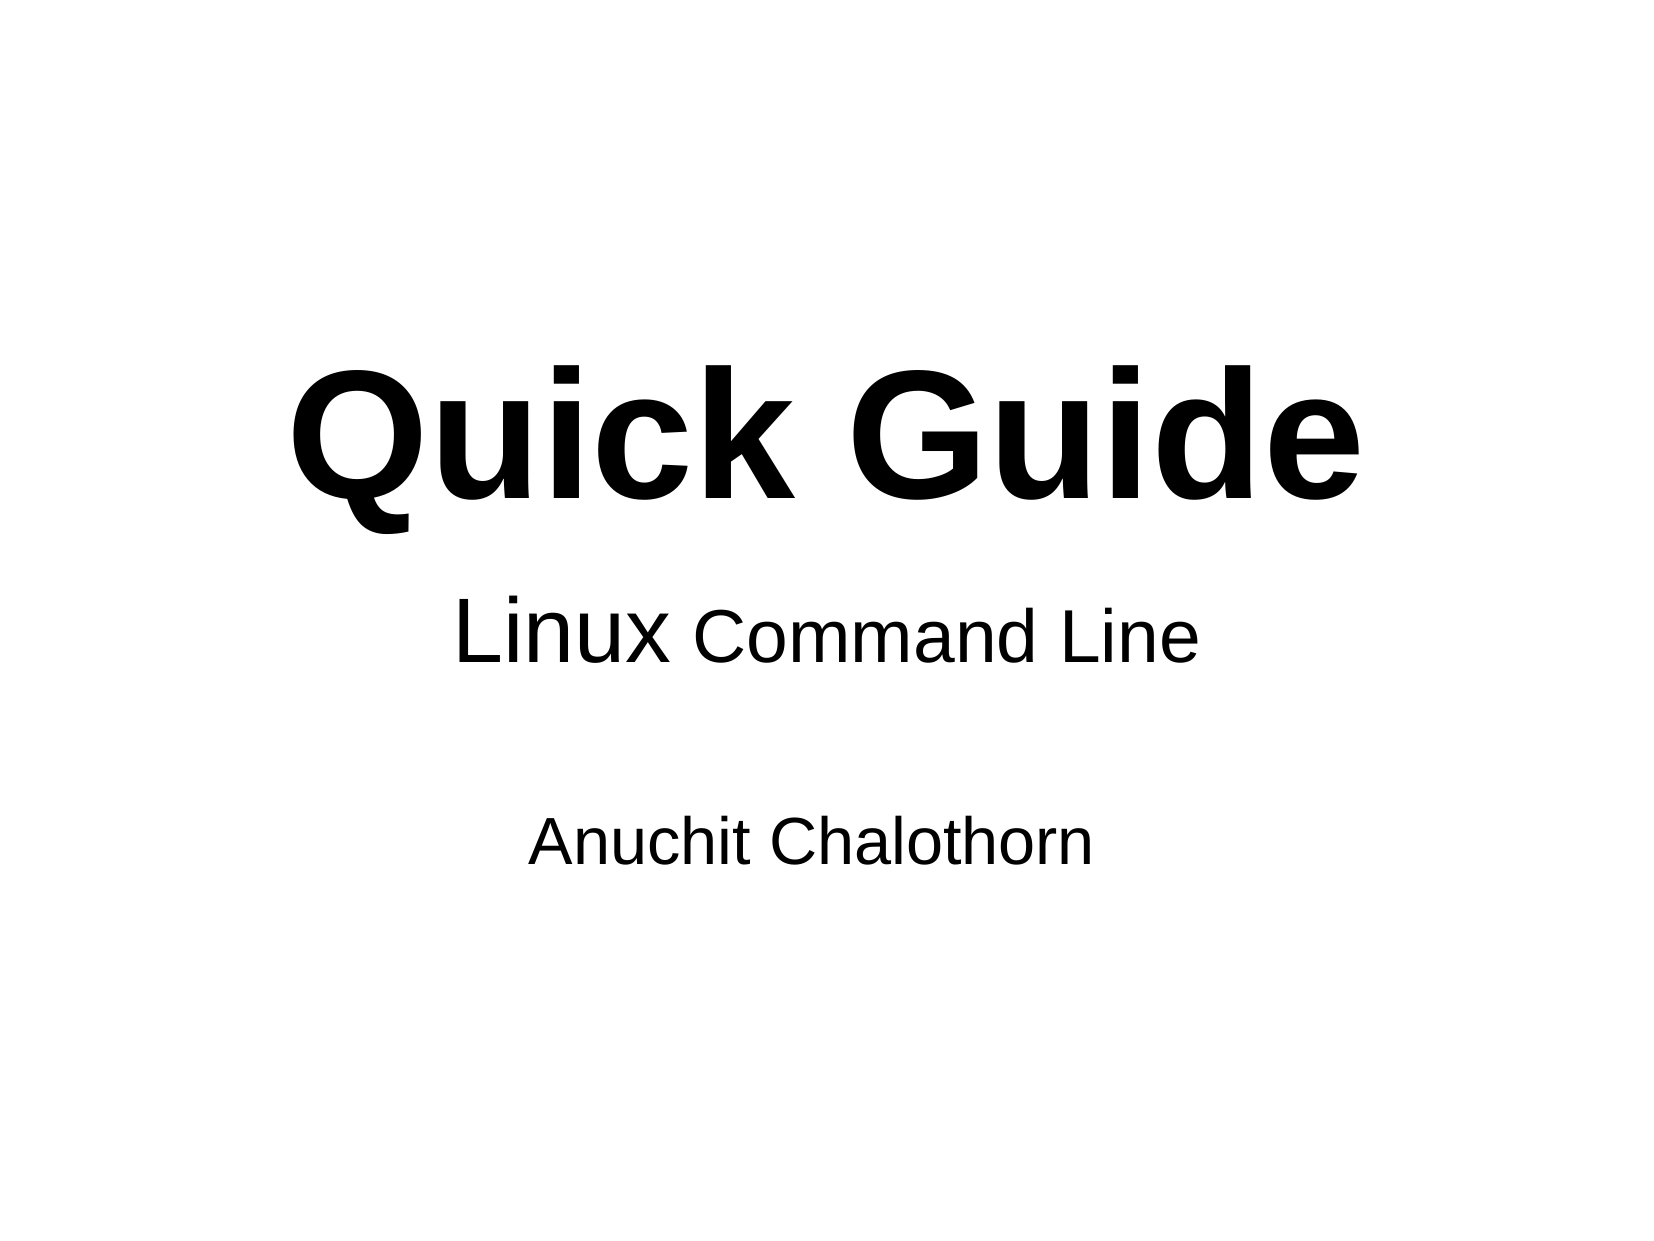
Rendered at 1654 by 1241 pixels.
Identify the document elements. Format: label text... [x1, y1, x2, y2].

title Quick Guide Linux Command Line [82, 332, 1571, 683]
text_box Anuchit Chalothorn [442, 797, 1182, 887]
